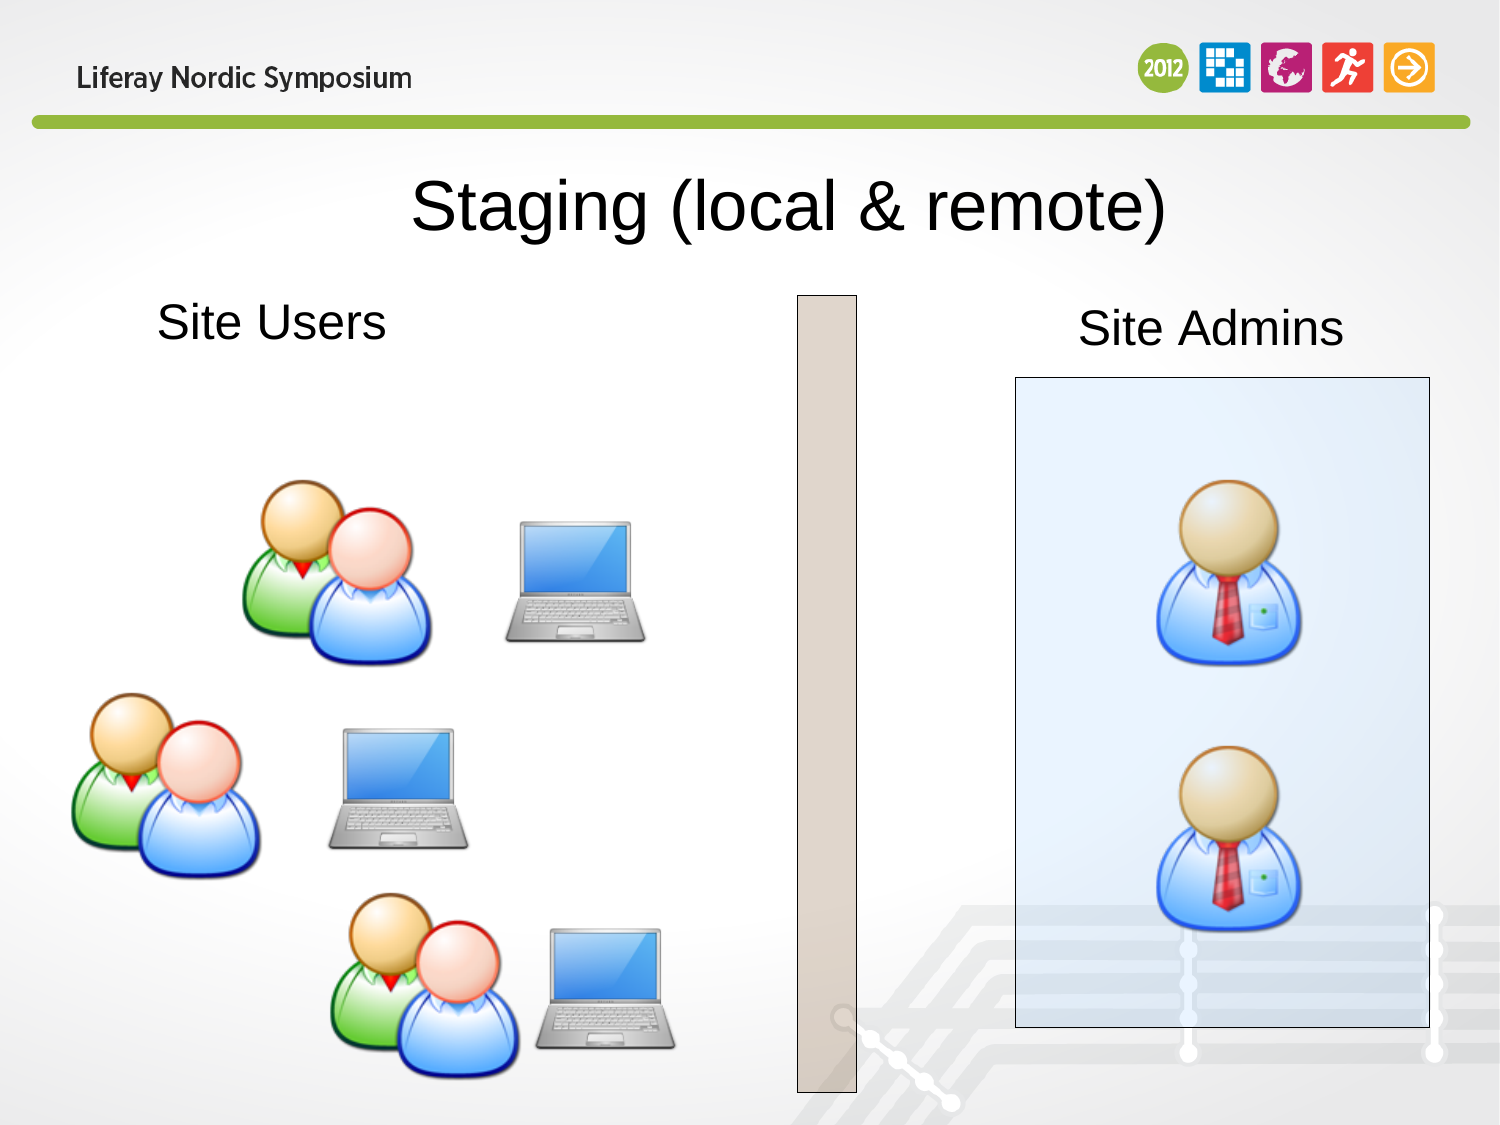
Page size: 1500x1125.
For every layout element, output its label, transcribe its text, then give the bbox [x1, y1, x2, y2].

picture [0, 0, 1500, 1125]
text_box [1015, 377, 1430, 1028]
title Staging (local & remote) [395, 152, 1459, 278]
title Site Admins [1062, 288, 1447, 414]
text_box [797, 295, 857, 1093]
title Site Users [141, 282, 526, 408]
